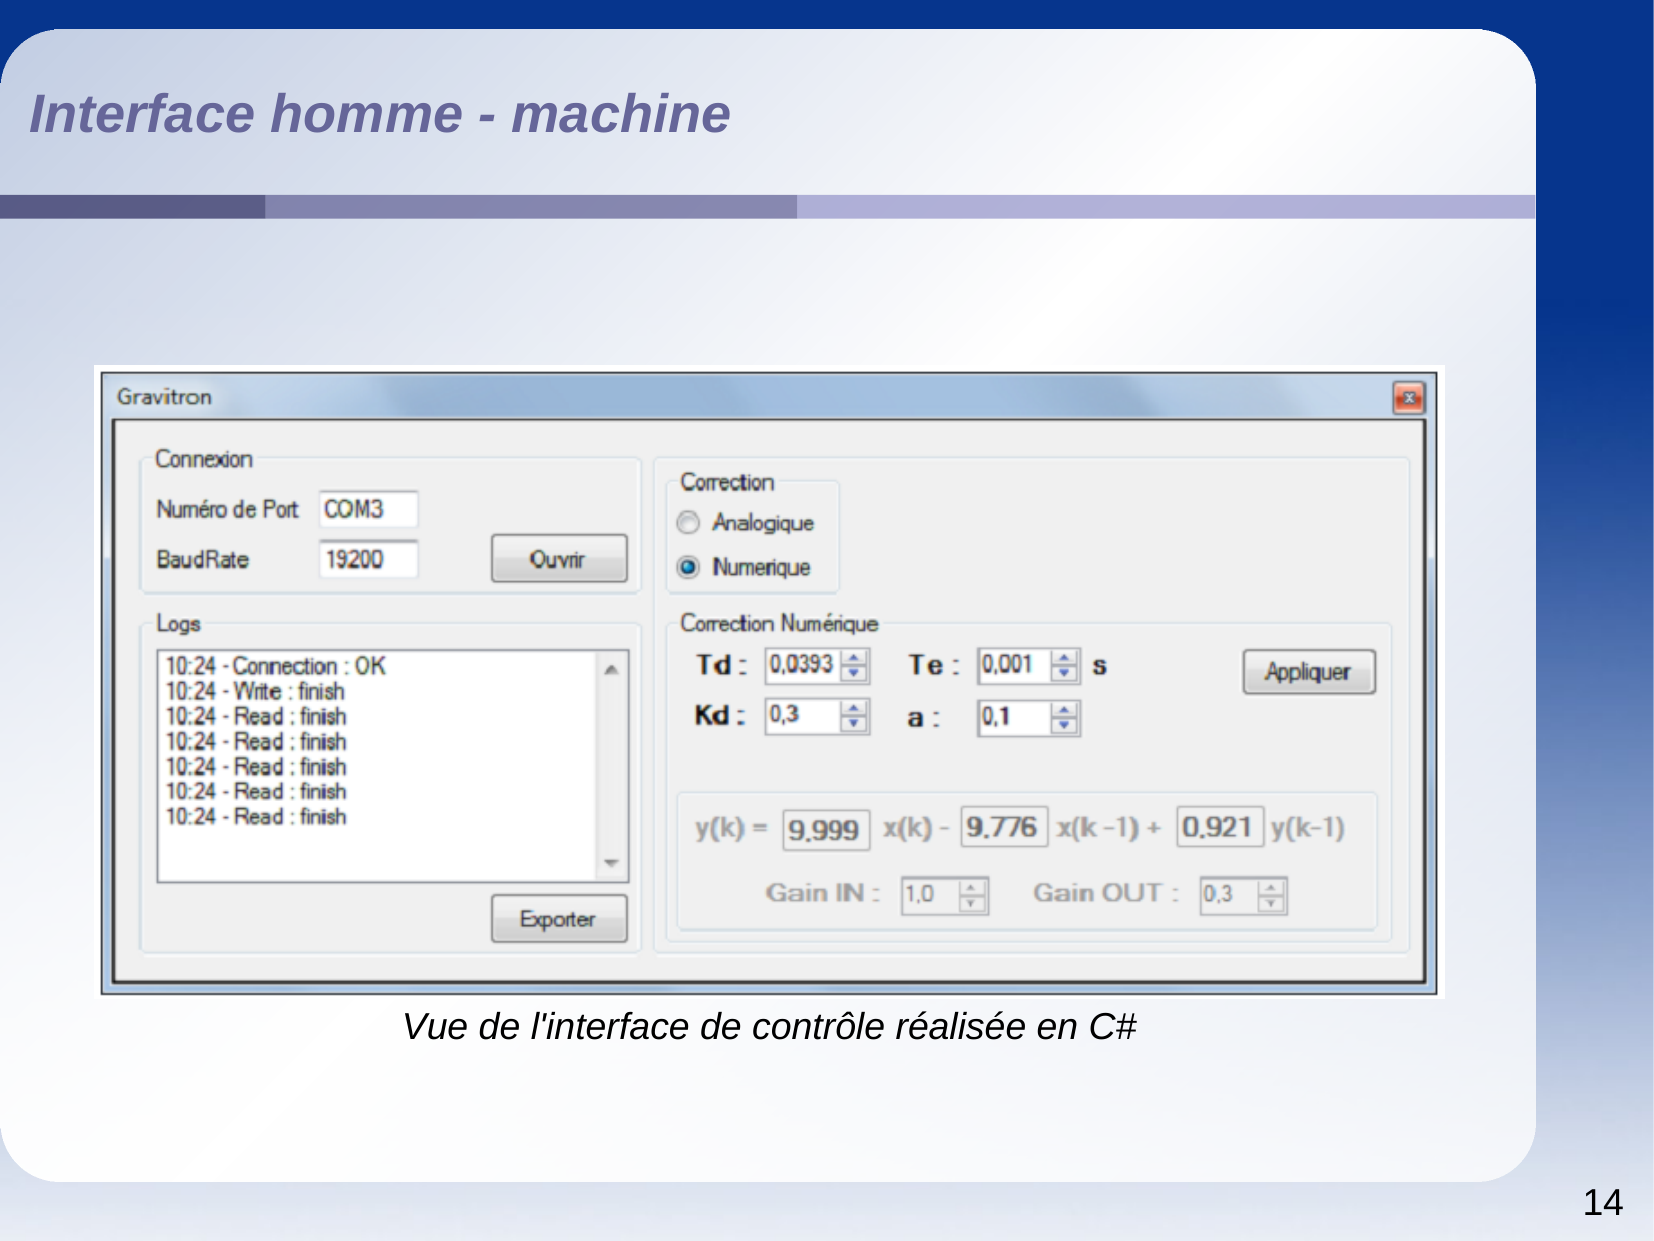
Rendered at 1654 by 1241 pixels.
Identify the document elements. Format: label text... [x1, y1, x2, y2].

text_box Vue de l'interface de contrôle réalisée en C# [387, 998, 1152, 1055]
picture [94, 365, 1445, 999]
picture [0, 0, 1654, 1241]
title Interface homme - machine [29, 49, 1506, 178]
